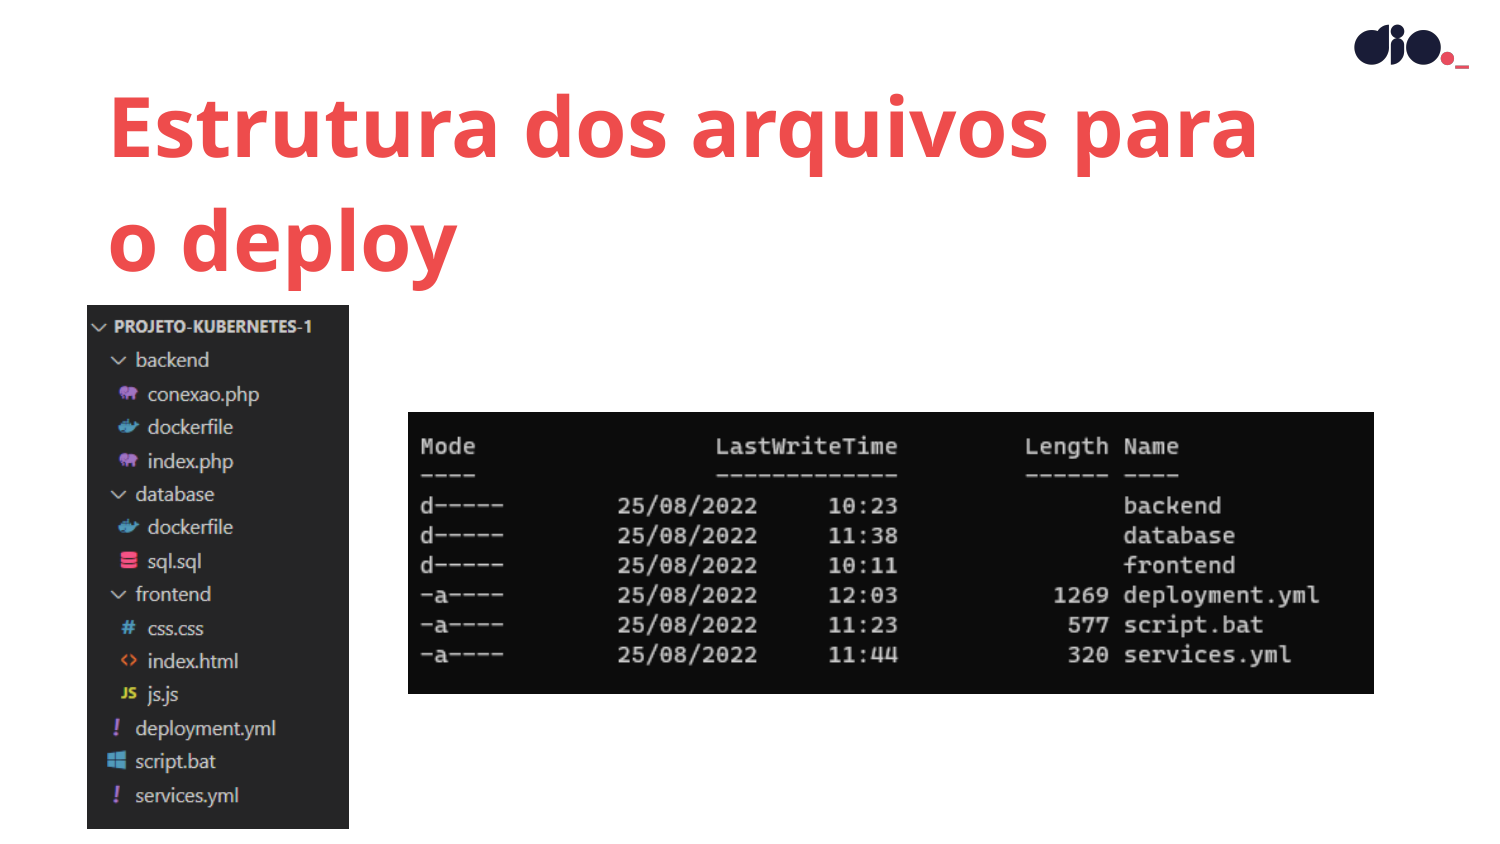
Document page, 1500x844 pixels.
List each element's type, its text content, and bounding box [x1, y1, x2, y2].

picture [87, 305, 349, 829]
picture [1339, 15, 1479, 78]
text_box Estrutura dos arquivos para o deploy [92, 104, 1309, 243]
picture [408, 412, 1374, 695]
